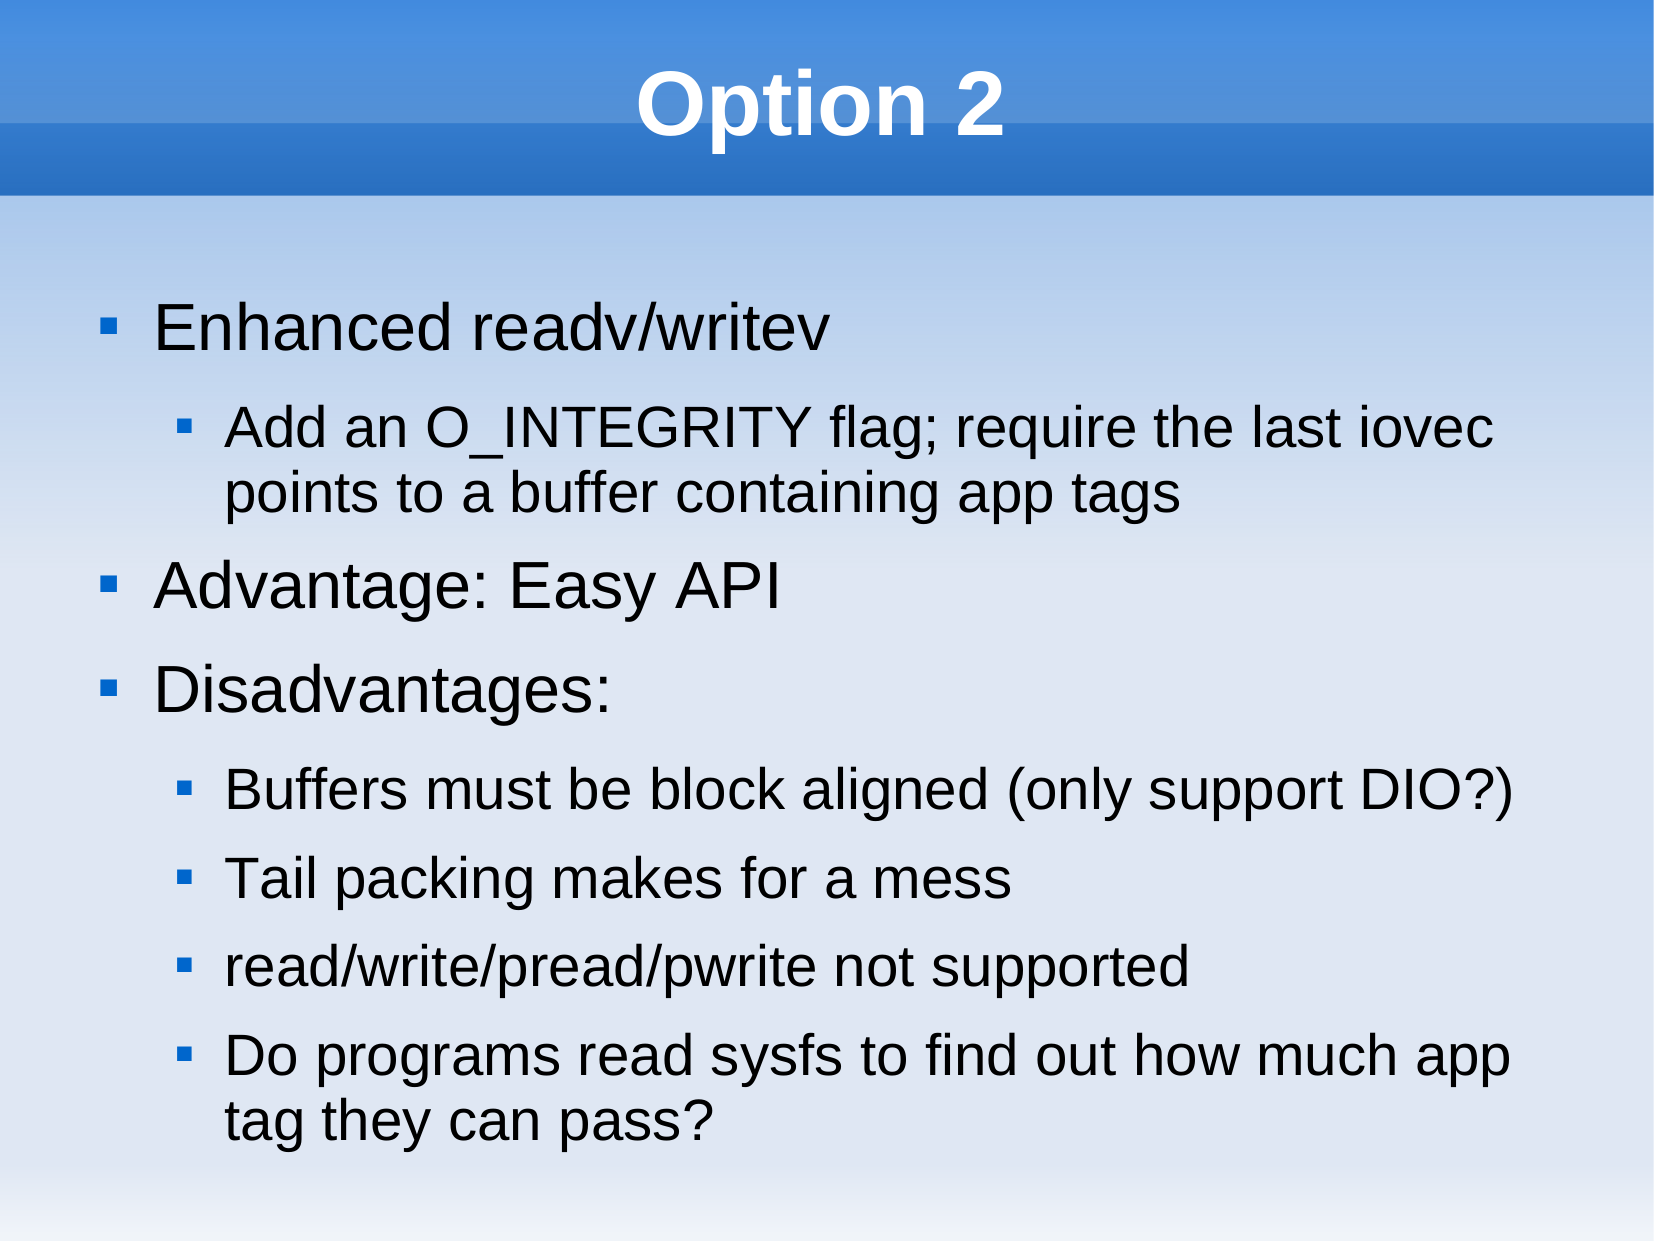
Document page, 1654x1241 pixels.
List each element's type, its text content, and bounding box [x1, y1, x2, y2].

title Option 2 [76, 7, 1565, 200]
picture [0, 0, 1654, 1241]
list Enhanced readv/writev Add an O_INTEGRITY flag; require the last iovec points to a buffer containing app tags Advantage: Easy API Disadvantages: Buffers must be block aligned (only support DIO?) Tail packing makes for a mess read/write/pread/pwrite not supported Do programs read sysfs to find out how much app tag they can pass? [82, 290, 1571, 1153]
